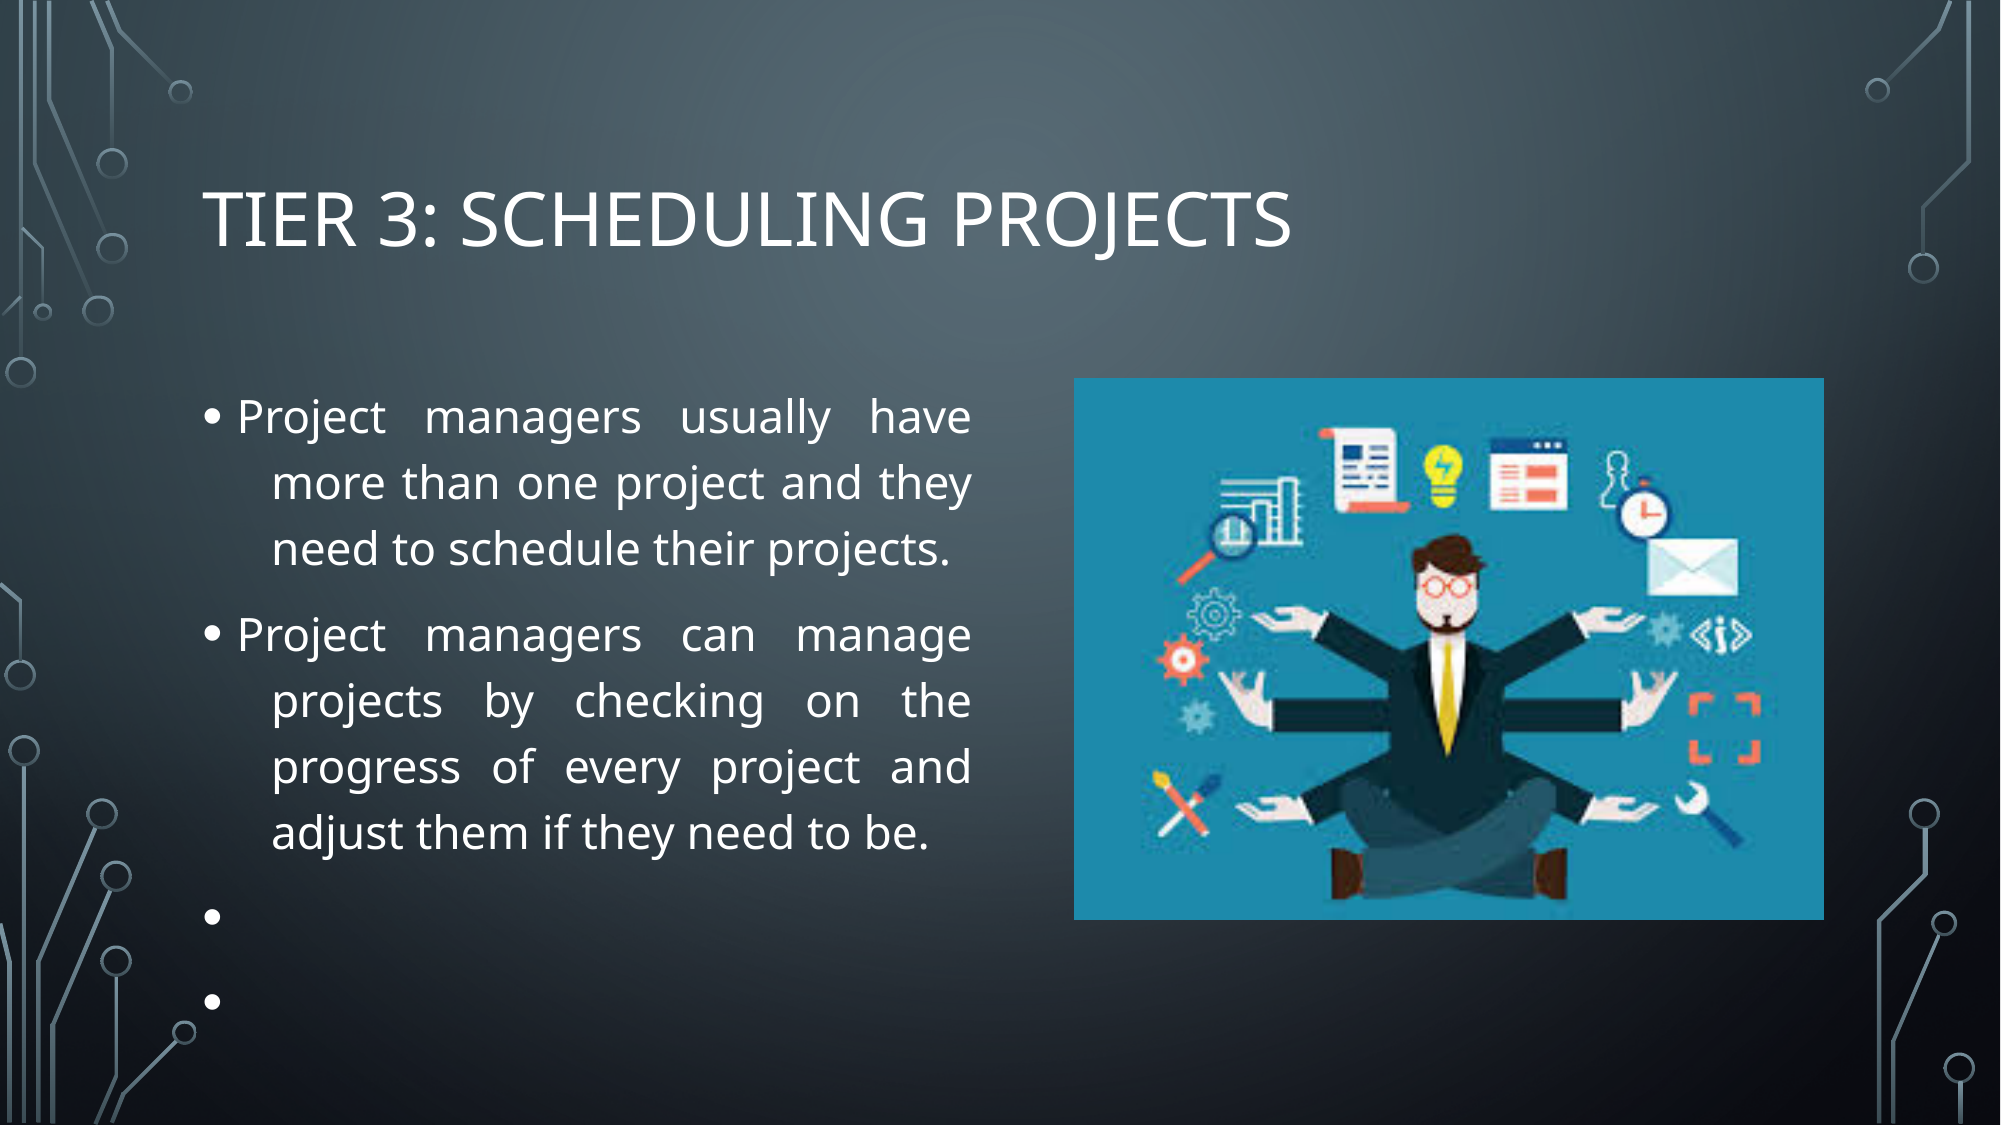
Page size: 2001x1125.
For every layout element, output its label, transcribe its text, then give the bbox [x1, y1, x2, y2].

title Tier 3: Scheduling projects [187, 101, 1813, 344]
picture [1074, 378, 1824, 920]
list Project managers usually have more than one project and they need to schedule their projects. Project managers can manage projects by checking on the progress of every project and adjust them if they need to be. [187, 369, 988, 951]
